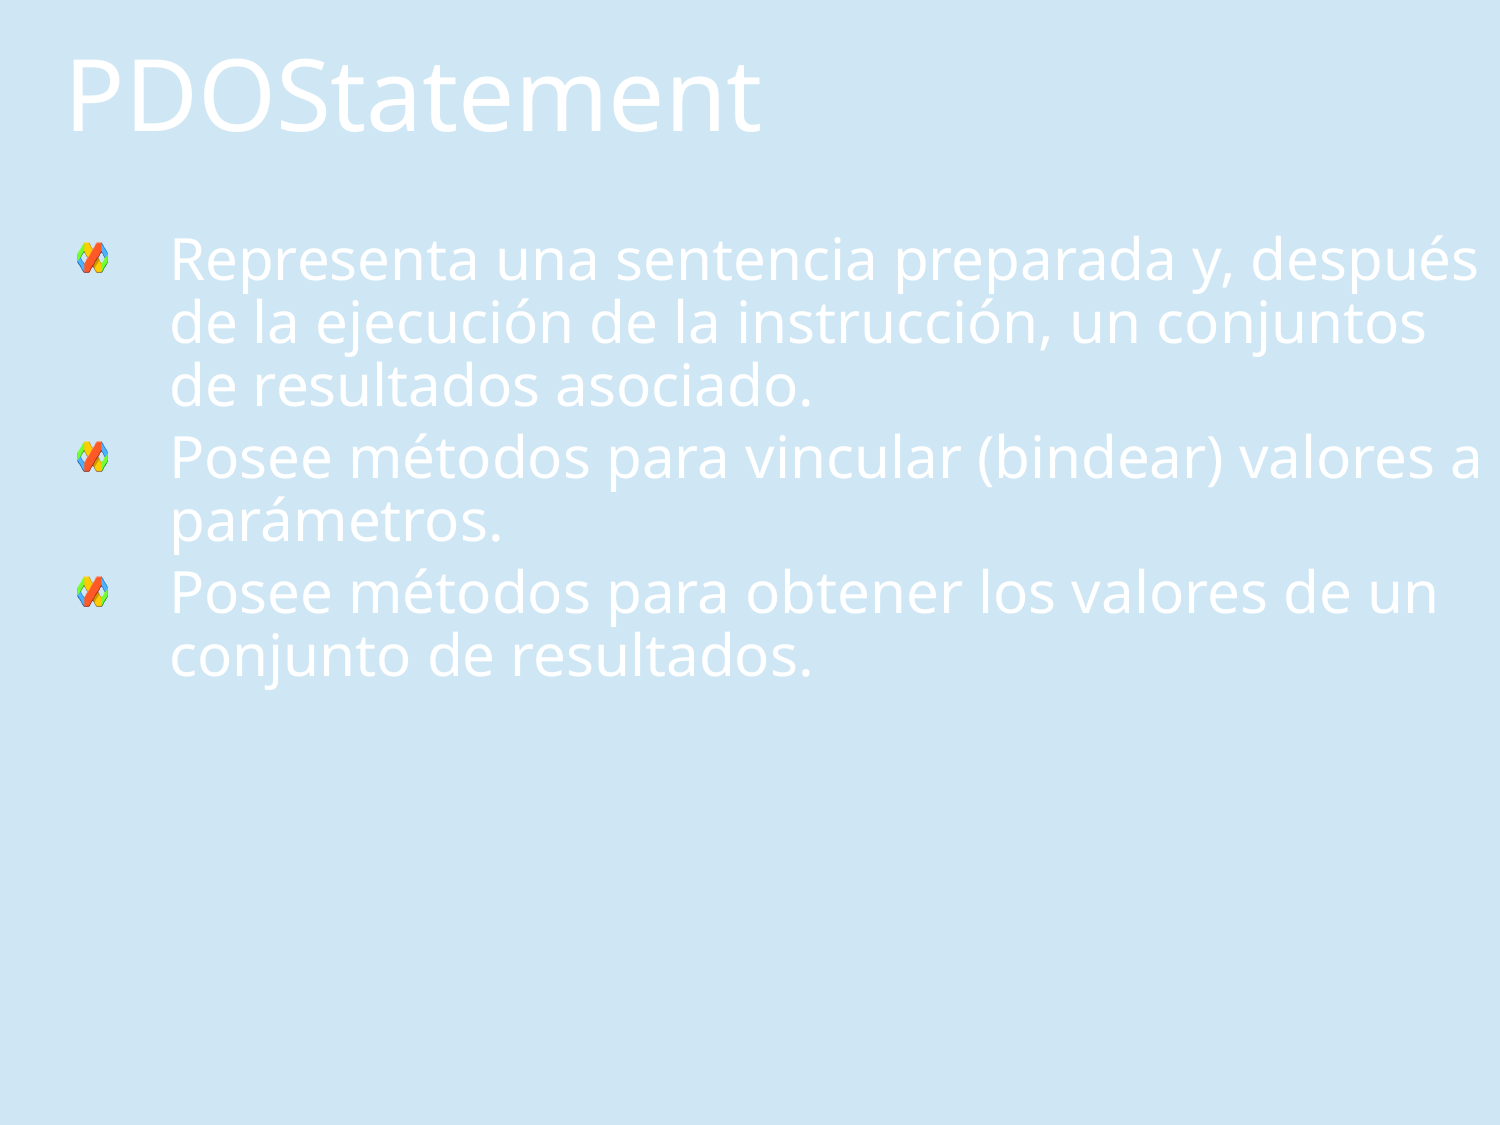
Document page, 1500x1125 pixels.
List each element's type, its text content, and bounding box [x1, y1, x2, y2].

picture [77, 441, 108, 472]
picture [77, 242, 108, 273]
picture [77, 576, 108, 607]
text_box Representa una sentencia preparada y, después de la ejecución de la instrucción, un conjuntos de resultados asociado. Posee métodos para vincular (bindear) valores a parámetros. Posee métodos para obtener los valores de un conjunto de resultados. [63, 222, 1500, 697]
text_box PDOStatement [49, 37, 1456, 161]
